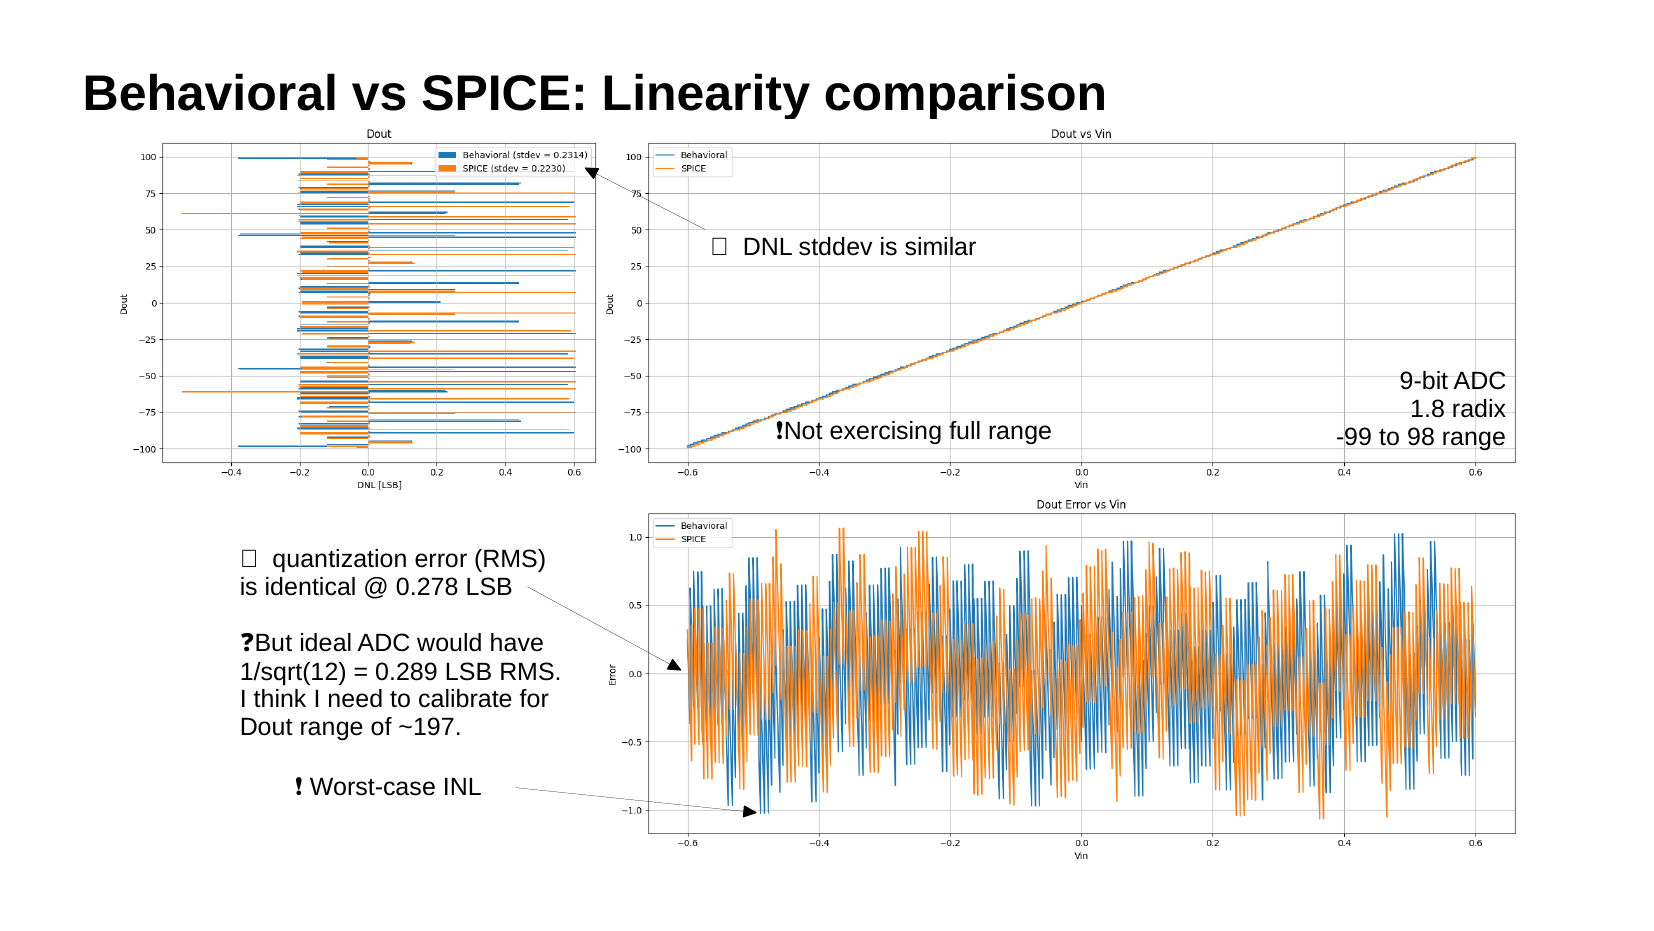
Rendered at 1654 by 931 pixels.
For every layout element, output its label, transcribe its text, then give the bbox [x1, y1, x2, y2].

picture [110, 119, 1524, 871]
text_box 9-bit ADC 1.8 radix -99 to 98 range [1234, 359, 1522, 535]
text_box ✅ quantization error (RMS) is identical @ 0.278 LSB ❓But ideal ADC would have 1/sqrt(12) = 0.289 LSB RMS. I think I need to calibrate for Dout range of ~197. [225, 537, 599, 861]
text_box ❗ Worst-case INL [280, 765, 542, 827]
text_box ✅ DNL stddev is similar [695, 225, 1131, 334]
title Behavioral vs SPICE: Linearity comparison [82, 37, 1571, 151]
text_box ❗Not exercising full range [760, 409, 1472, 453]
